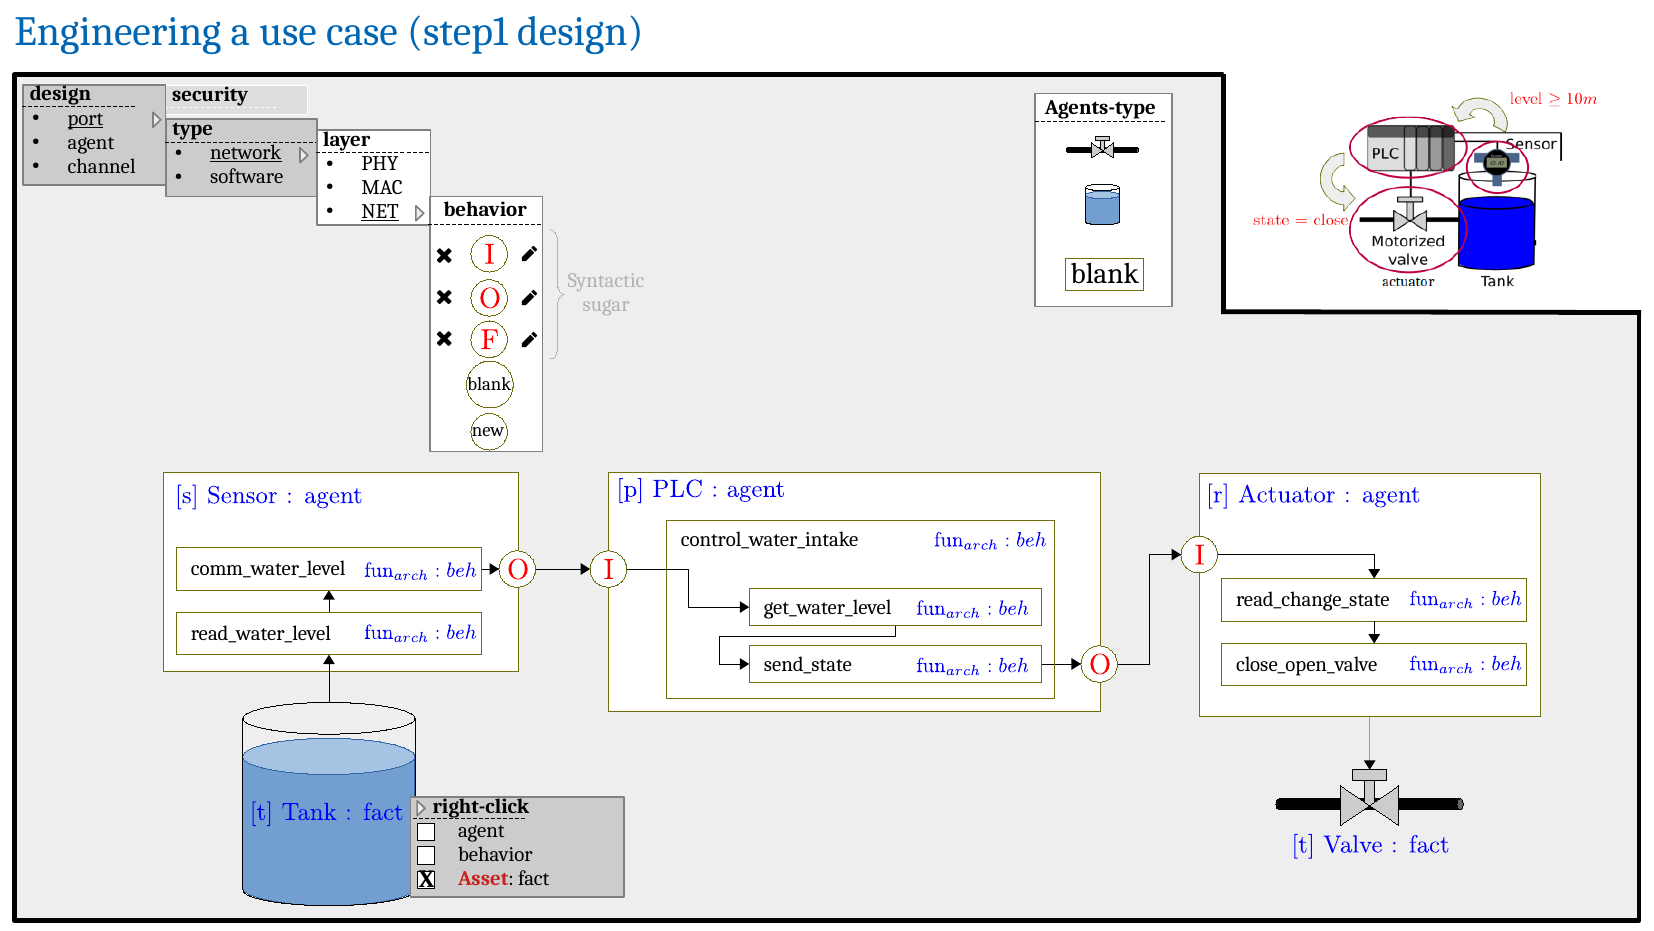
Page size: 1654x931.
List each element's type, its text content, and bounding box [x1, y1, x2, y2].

picture [615, 477, 785, 504]
text_box type [157, 109, 242, 149]
picture [506, 558, 528, 580]
picture [363, 623, 477, 643]
text_box layer [308, 120, 393, 160]
picture [1205, 482, 1421, 510]
text_box Agents-type [1029, 88, 1177, 128]
text_box behavior [429, 190, 551, 230]
text_box read_water_level [176, 612, 482, 655]
picture [603, 559, 614, 579]
text_box close_open_valve [1221, 643, 1527, 686]
text_box [417, 823, 435, 841]
picture [1291, 833, 1449, 859]
text_box blank [452, 366, 527, 404]
picture [433, 244, 455, 266]
picture [478, 287, 500, 309]
text_box Engineering a use case (step1 design) [0, 0, 701, 65]
text_box comm_water_level [176, 547, 482, 591]
picture [174, 484, 362, 510]
text_box Engineering a use case (step2 risk assessment) [243, 738, 415, 775]
picture [521, 331, 538, 348]
picture [1408, 589, 1523, 610]
text_box [14, 74, 1640, 921]
picture [433, 286, 455, 307]
text_box right-click [417, 787, 547, 827]
picture [1408, 654, 1523, 675]
text_box send_state [749, 645, 1042, 683]
text_box Syntactic sugar [552, 261, 663, 325]
text_box [1223, 70, 1648, 313]
text_box network software [159, 133, 309, 198]
text_box get_water_level [749, 588, 1042, 626]
text_box read_change_state [1221, 578, 1527, 622]
text_box blank [1065, 258, 1144, 291]
picture [915, 656, 1029, 677]
picture [1194, 544, 1205, 565]
picture [1253, 92, 1626, 294]
text_box port agent channel [17, 98, 156, 211]
text_box [417, 846, 435, 857]
picture [915, 599, 1029, 619]
text_box control_water_intake [666, 520, 1055, 699]
picture [480, 329, 498, 350]
picture [484, 243, 494, 264]
text_box agent behavior Asset: fact [407, 811, 608, 923]
text_box security [157, 75, 278, 115]
text_box X [404, 857, 450, 902]
picture [521, 289, 538, 306]
text_box new [457, 412, 522, 450]
picture [249, 801, 403, 827]
picture [433, 327, 455, 349]
text_box design [15, 74, 109, 114]
picture [1088, 653, 1110, 675]
picture [521, 245, 538, 262]
picture [933, 531, 1047, 551]
text_box PHY MAC NET [311, 144, 460, 233]
picture [363, 561, 477, 581]
